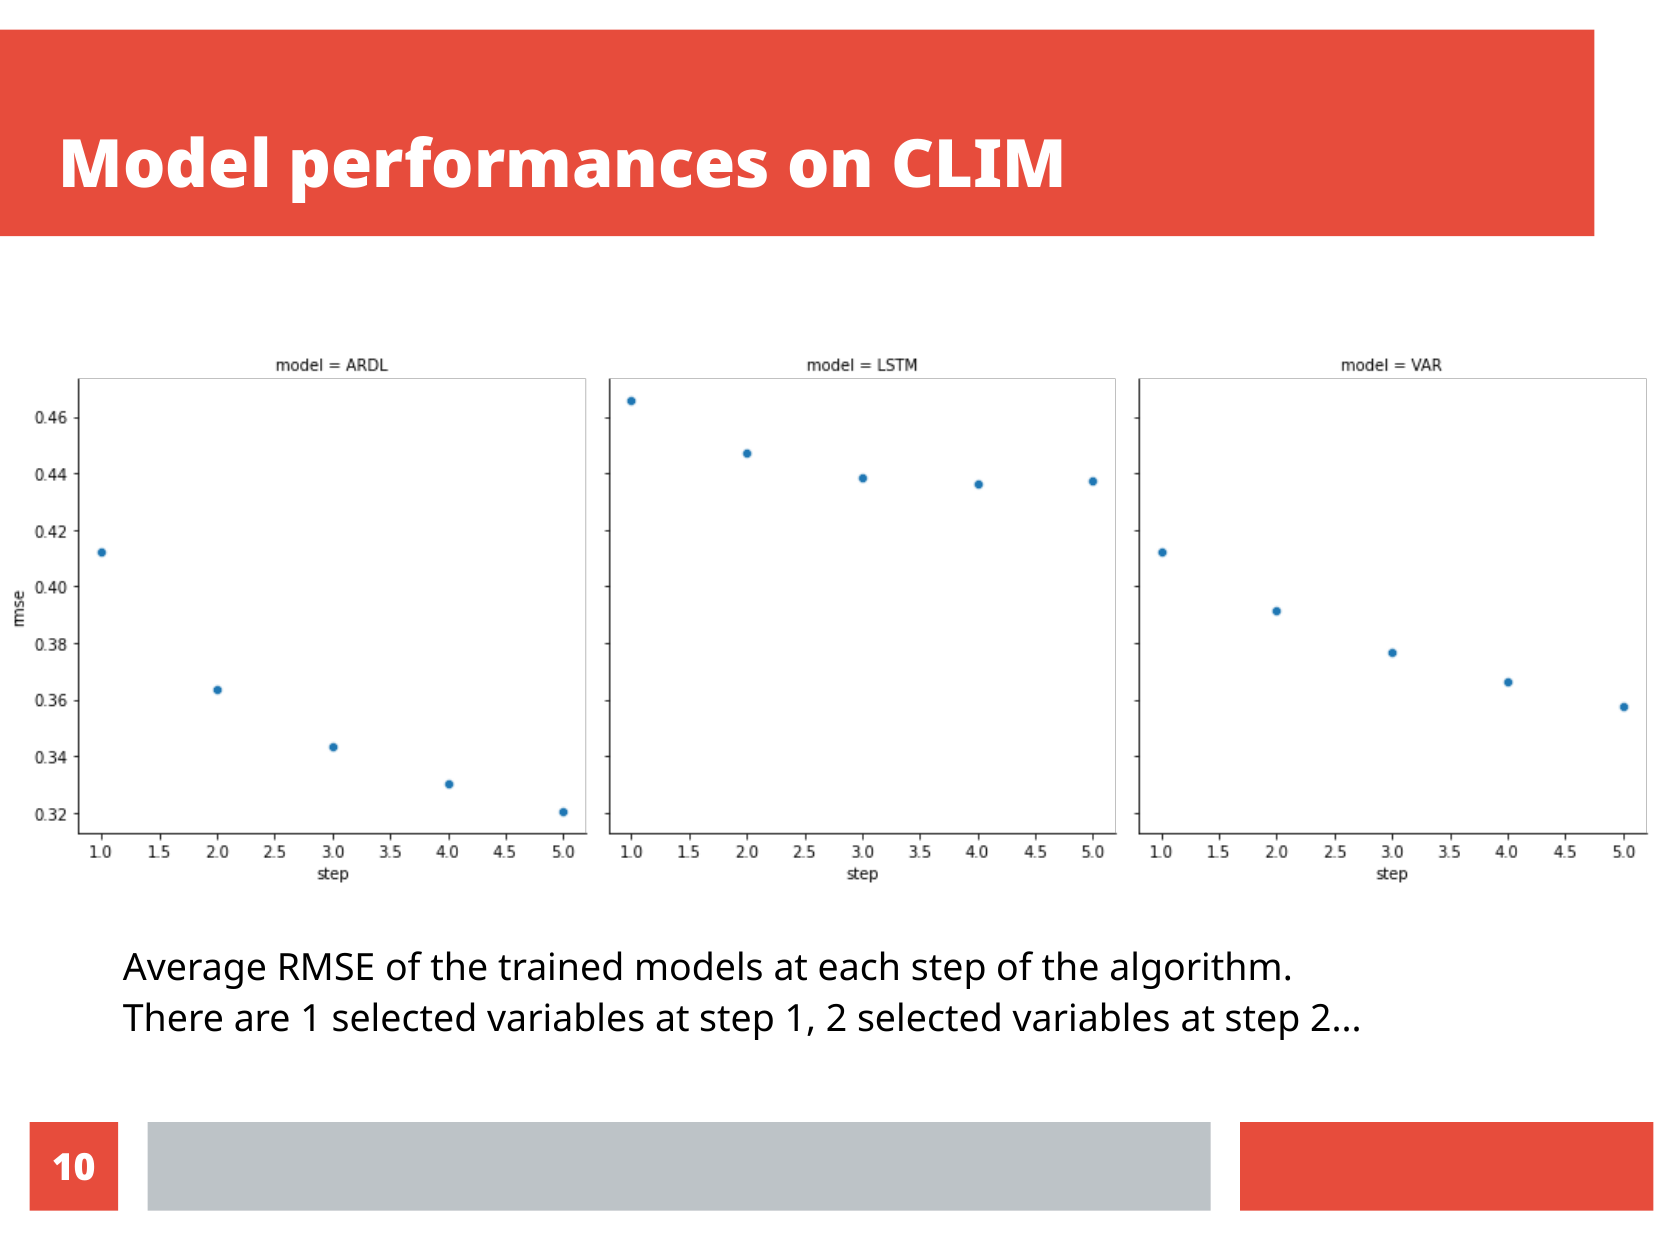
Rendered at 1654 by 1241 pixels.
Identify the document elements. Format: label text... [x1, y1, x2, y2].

title Model performances on CLIM [59, 59, 1595, 207]
picture [1, 348, 1654, 892]
text_box Average RMSE of the trained models at each step of the algorithm. There are 1 selected variables at step 1, 2 selected variables at step 2... [108, 933, 1501, 1035]
